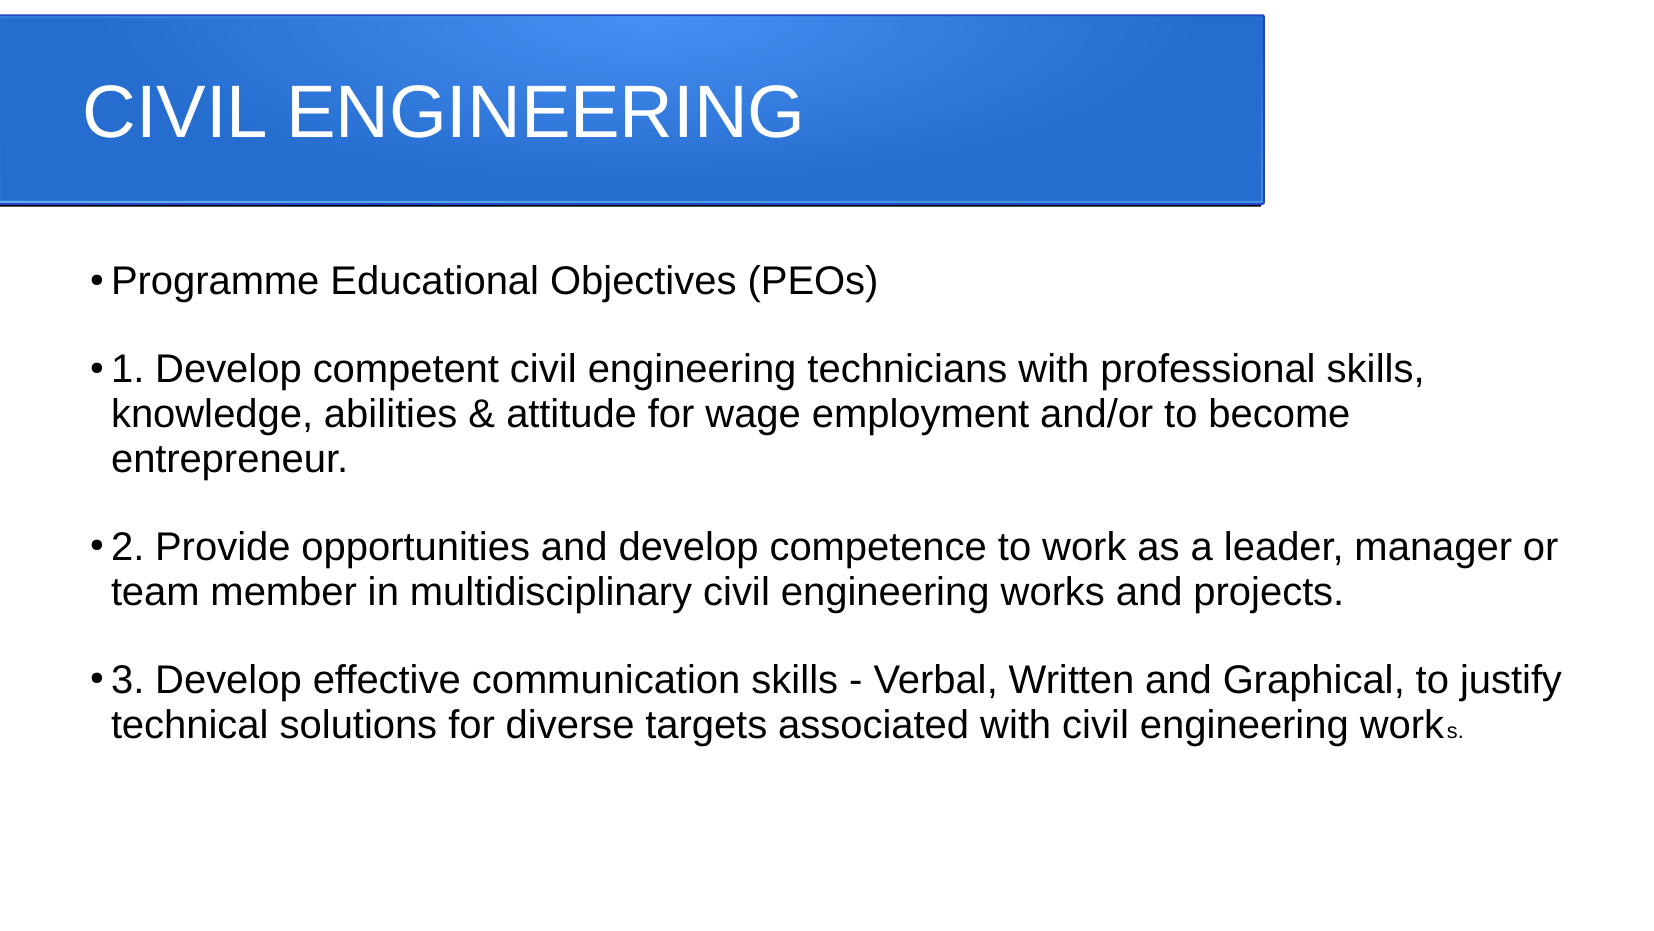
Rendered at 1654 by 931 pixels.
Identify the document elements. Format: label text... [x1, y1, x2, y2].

list Programme Educational Objectives (PEOs) 1. Develop competent civil engineering technicians with professional skills, knowledge, abilities & attitude for wage employment and/or to become entrepreneur. 2. Provide opportunities and develop competence to work as a leader, manager or team member in multidisciplinary civil engineering works and projects. 3. Develop effective communication skills - Verbal, Written and Graphical, to justify technical solutions for diverse targets associated with civil engineering works. [82, 224, 1571, 764]
title CIVIL ENGINEERING [82, 35, 1235, 189]
